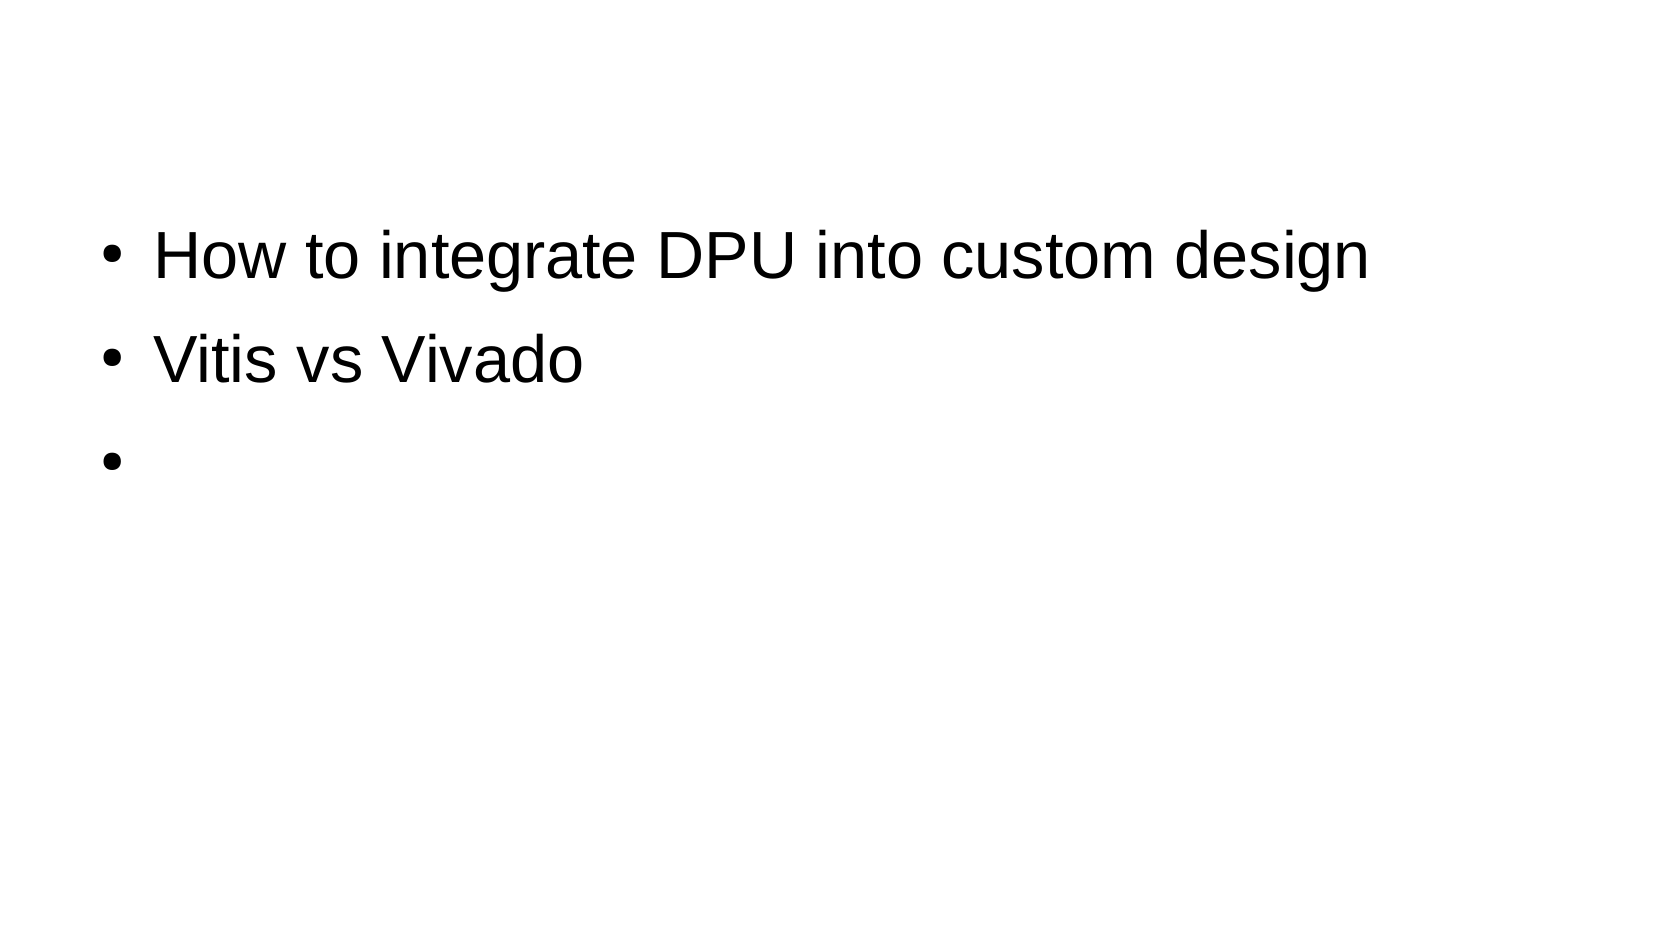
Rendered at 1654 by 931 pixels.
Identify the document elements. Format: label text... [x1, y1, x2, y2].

list How to integrate DPU into custom design Vitis vs Vivado [82, 217, 1571, 758]
